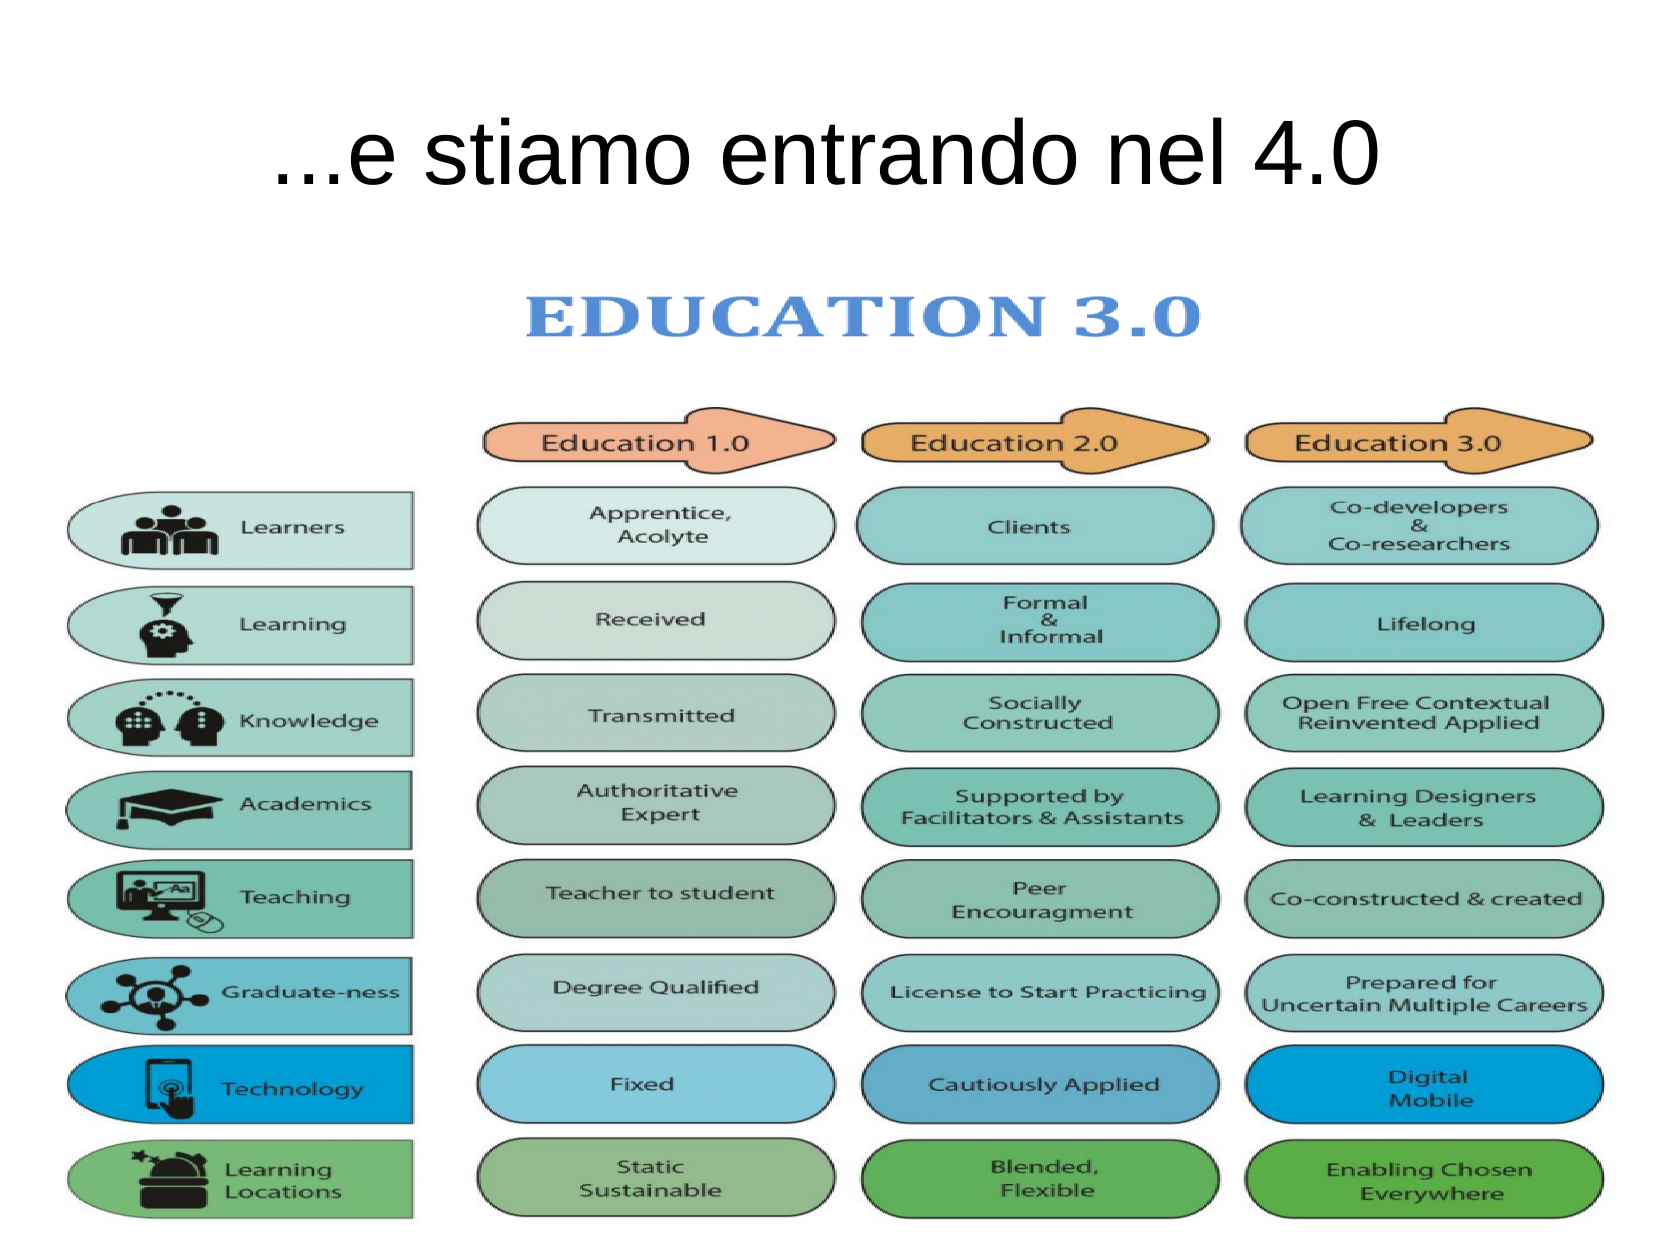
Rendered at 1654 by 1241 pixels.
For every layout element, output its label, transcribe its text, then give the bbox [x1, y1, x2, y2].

picture [11, 256, 1654, 1241]
title ...e stiamo entrando nel 4.0 [82, 49, 1571, 256]
